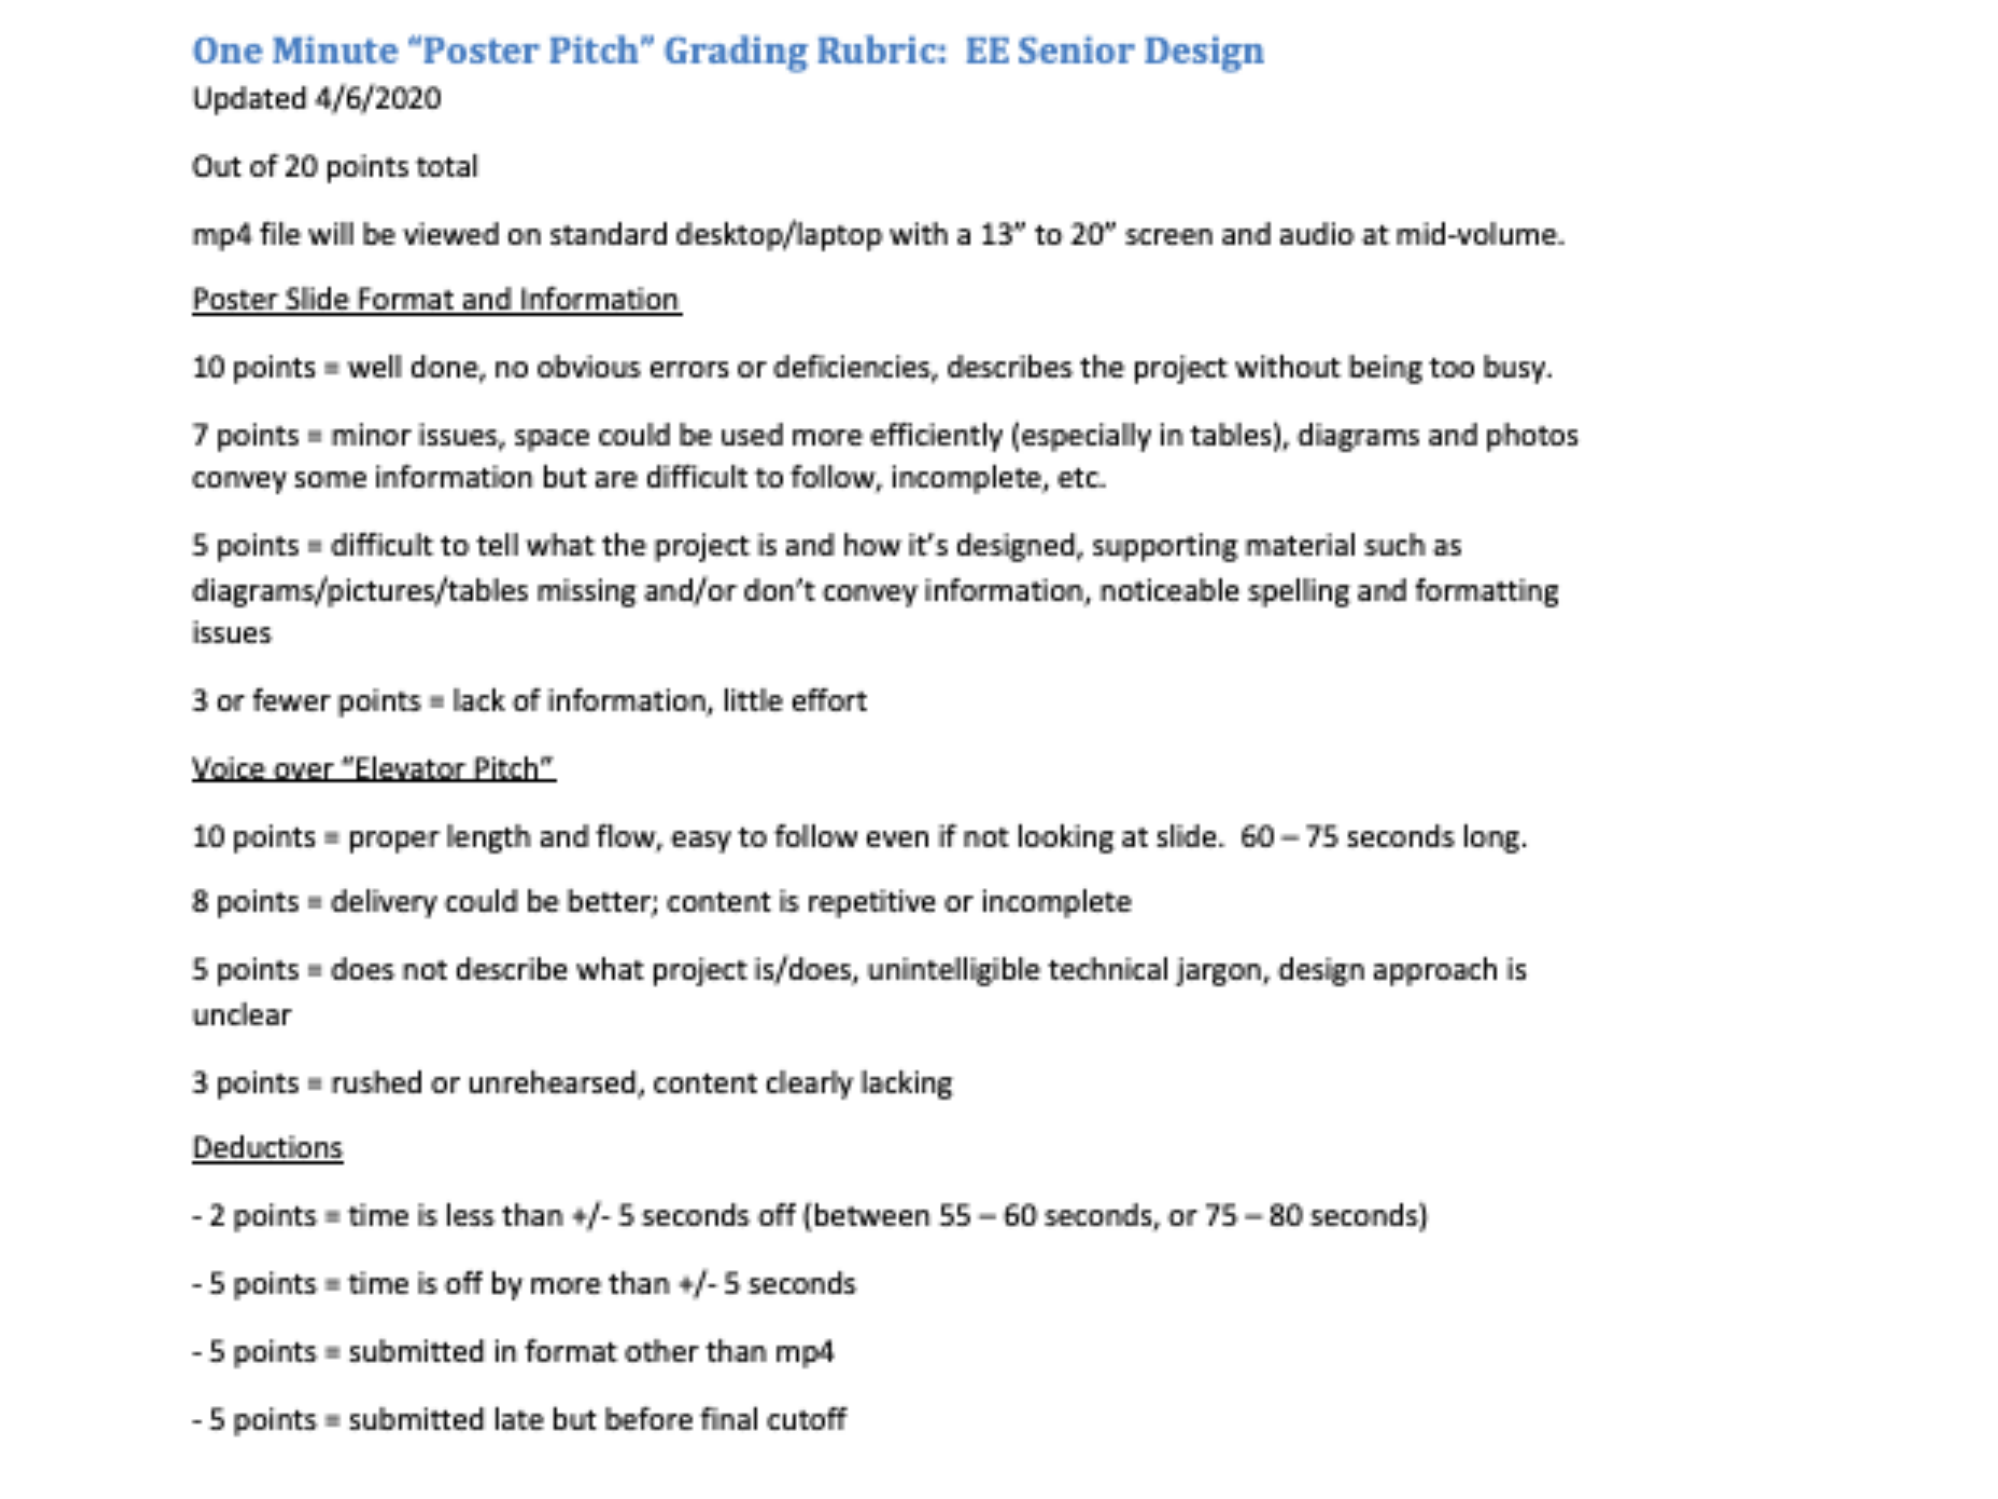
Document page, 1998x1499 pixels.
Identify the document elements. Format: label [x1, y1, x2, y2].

picture [135, 16, 1627, 1499]
